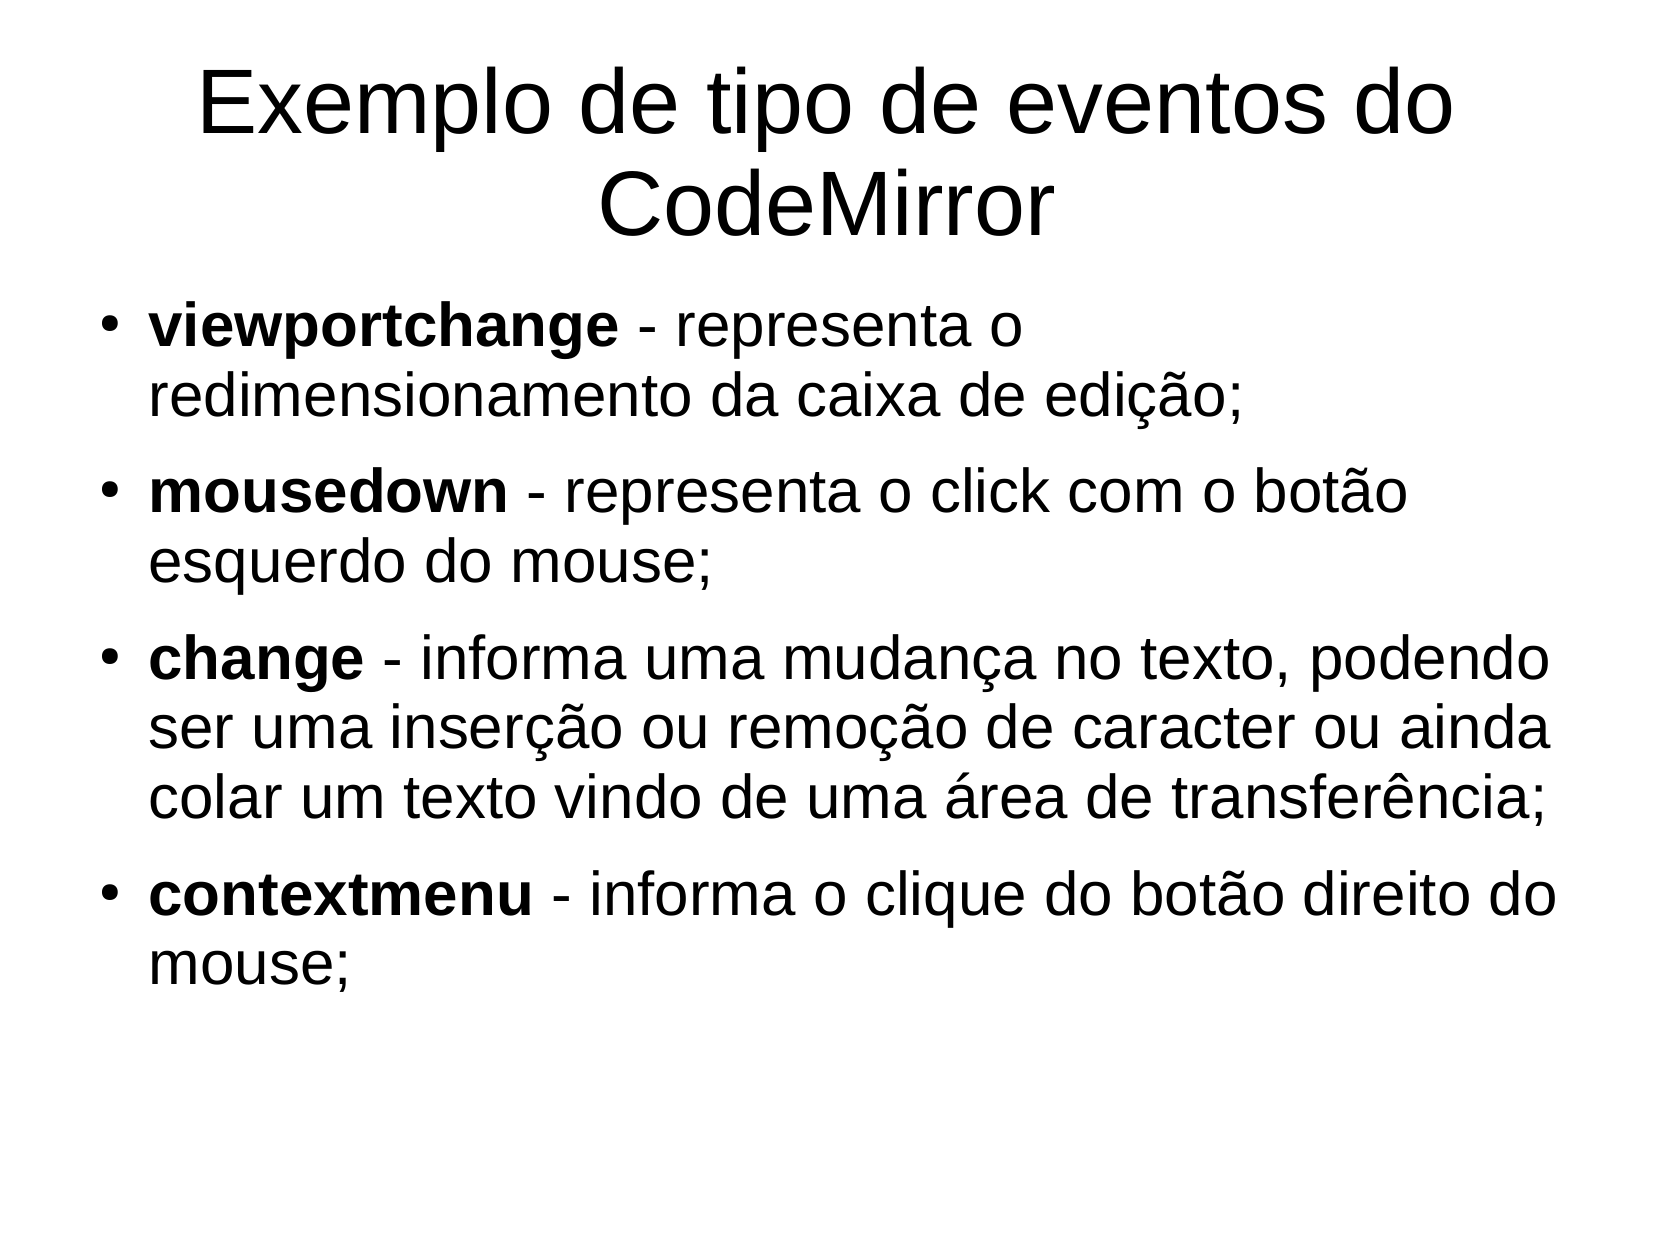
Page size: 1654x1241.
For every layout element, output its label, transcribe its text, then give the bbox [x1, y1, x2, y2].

list viewportchange - representa o redimensionamento da caixa de edição; mousedown - representa o click com o botão esquerdo do mouse; change - informa uma mudança no texto, podendo ser uma inserção ou remoção de caracter ou ainda colar um texto vindo de uma área de transferência; contextmenu - informa o clique do botão direito do mouse; [82, 290, 1571, 1010]
title Exemplo de tipo de eventos do CodeMirror [82, 49, 1571, 257]
